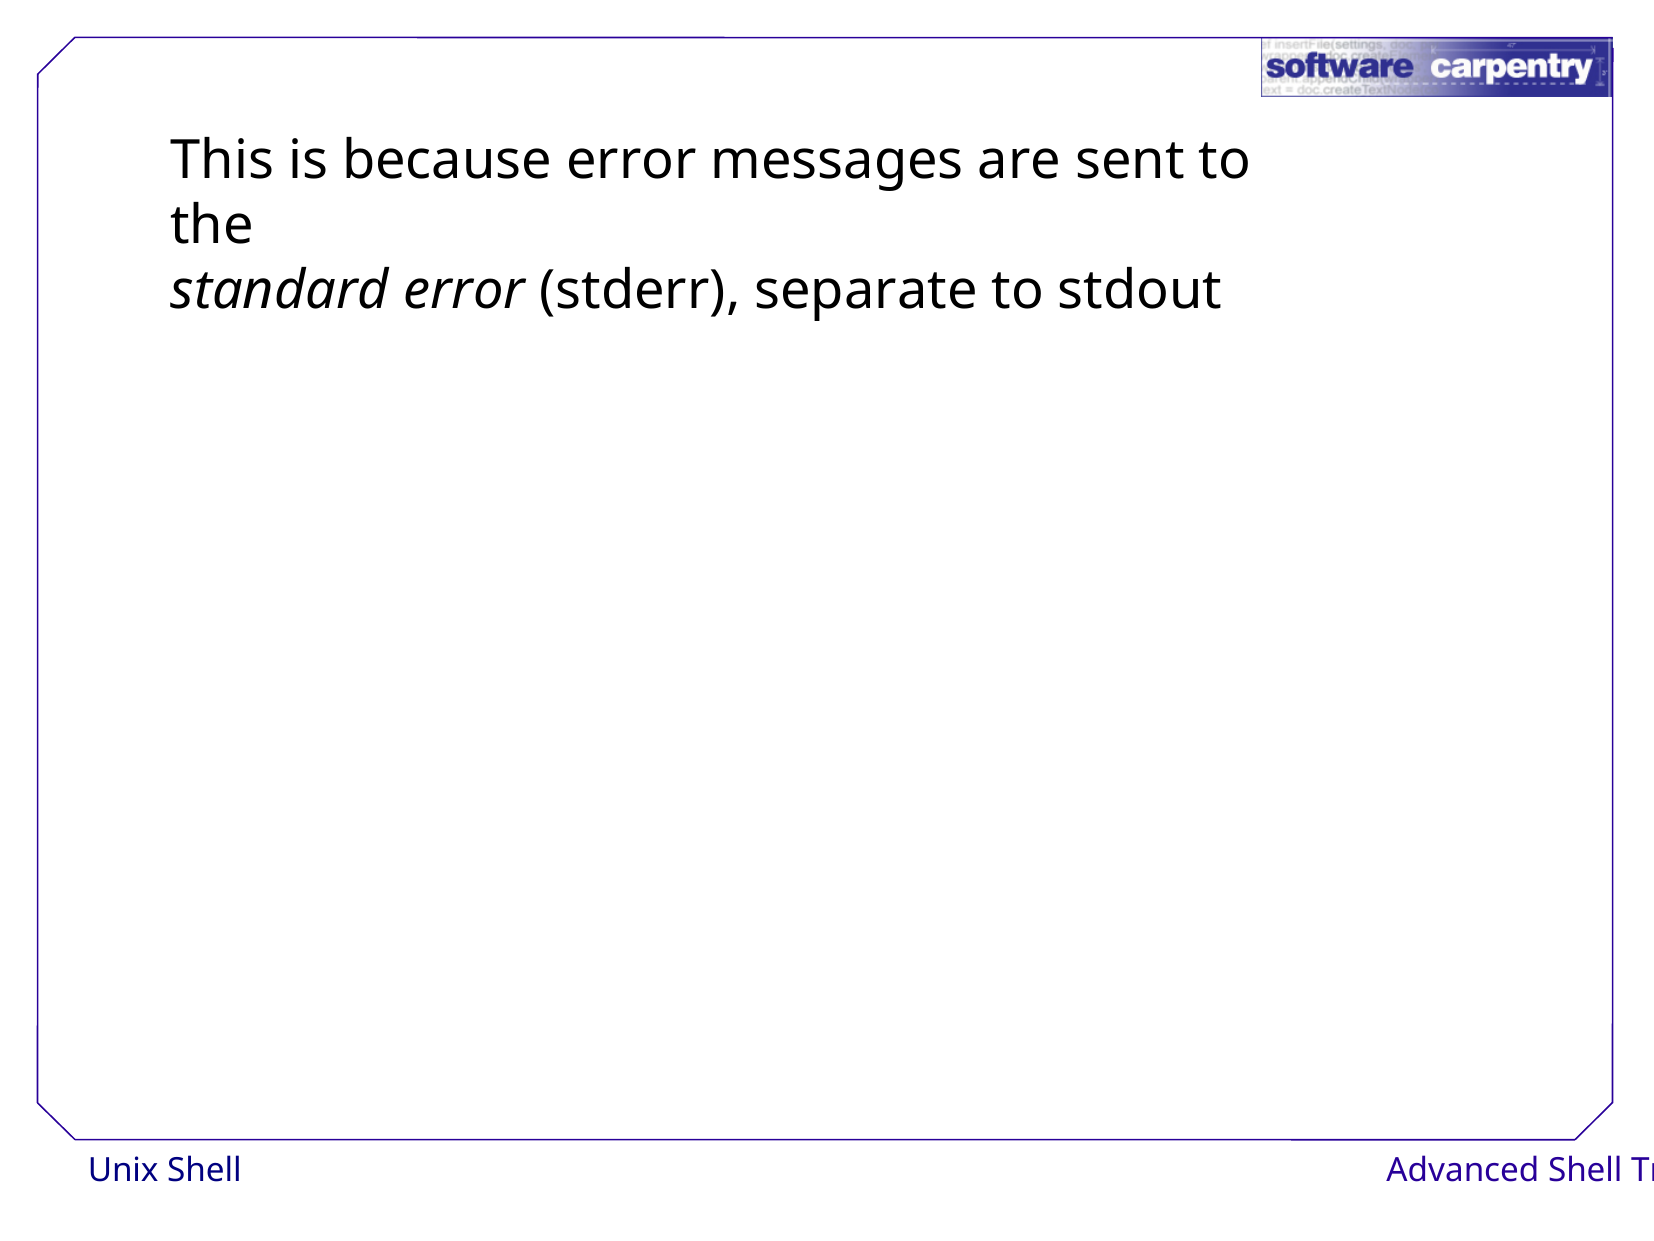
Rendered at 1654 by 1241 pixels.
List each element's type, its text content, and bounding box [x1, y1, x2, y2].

picture [1261, 39, 1613, 97]
text_box This is because error messages are sent to the standard error (stderr), separate to stdout [155, 116, 1328, 327]
